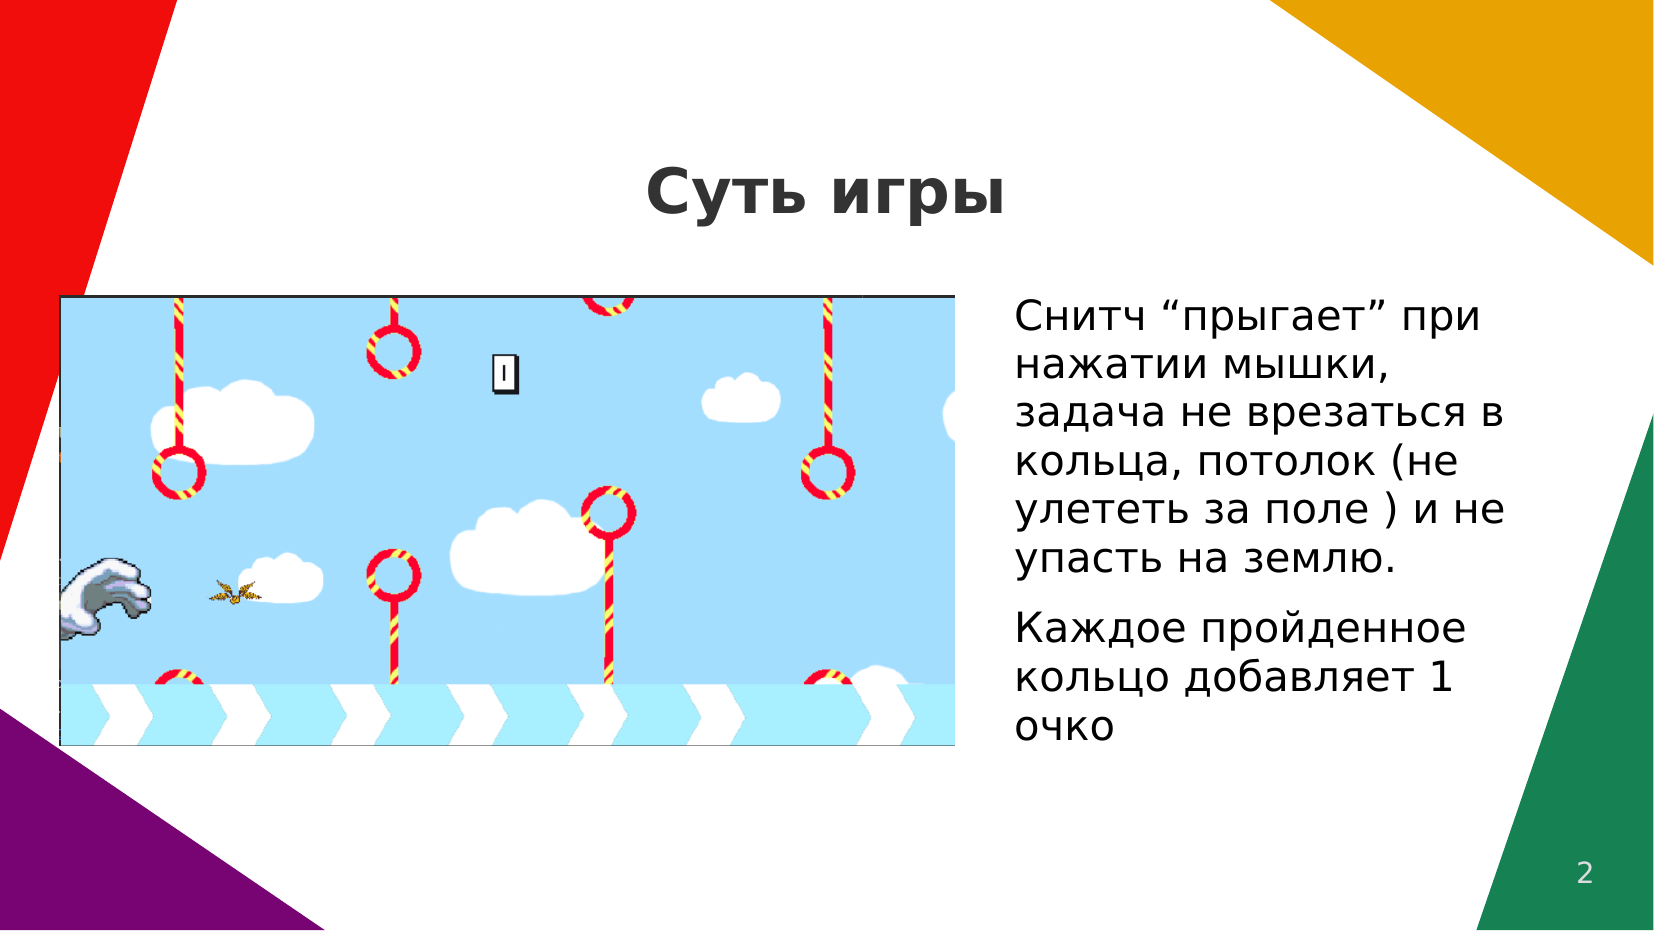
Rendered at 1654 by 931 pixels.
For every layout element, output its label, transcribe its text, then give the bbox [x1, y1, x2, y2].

title Суть игры [118, 118, 1536, 266]
list Снитч “прыгает” при нажатии мышки, задача не врезаться в кольца, потолок (не улететь за поле ) и не упасть на землю. Каждое пройденное кольцо добавляет 1 очко [943, 291, 1534, 764]
picture [59, 295, 955, 746]
